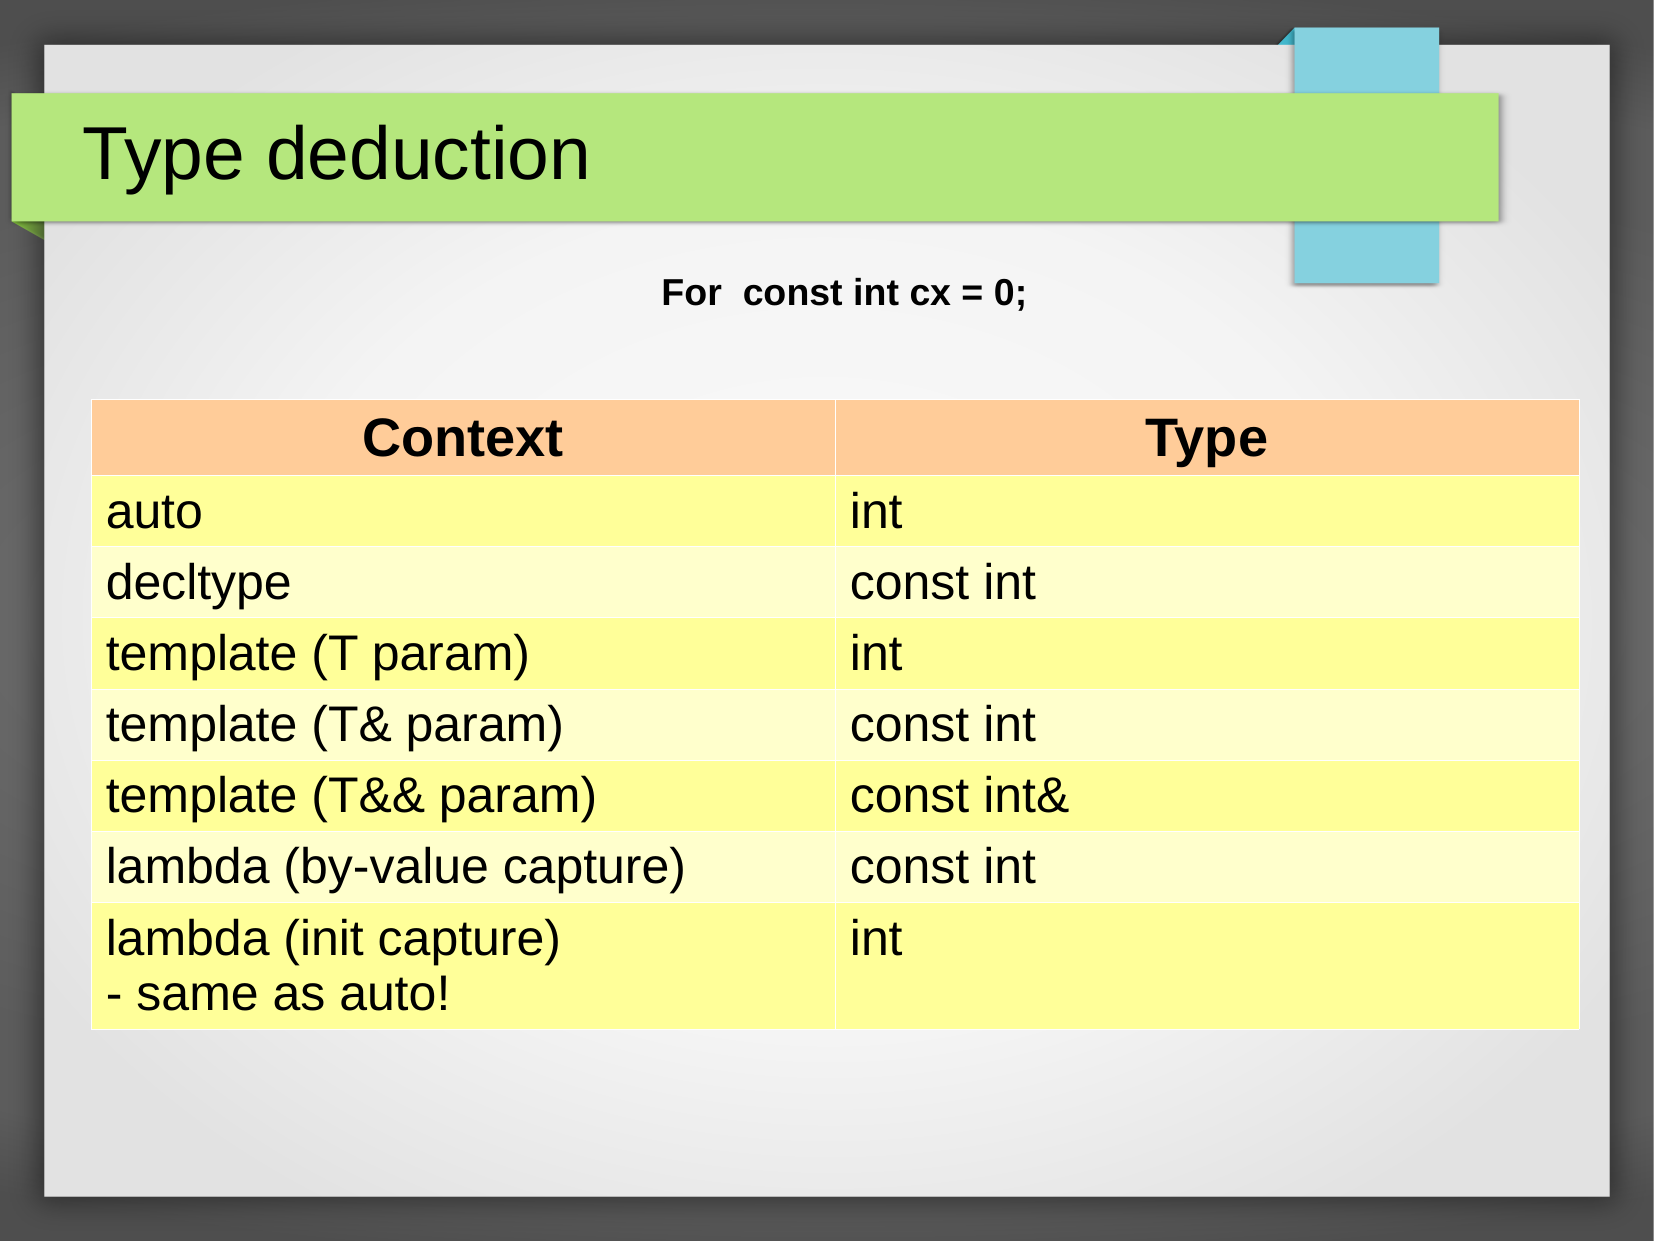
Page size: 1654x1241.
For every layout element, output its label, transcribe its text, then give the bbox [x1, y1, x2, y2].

table_cell lambda (by-value capture) [92, 832, 835, 902]
table_cell const int [836, 547, 1579, 617]
table_cell decltype [92, 547, 835, 617]
table_cell auto [92, 476, 835, 546]
table_cell const int& [836, 761, 1579, 831]
table_header Context [92, 400, 835, 475]
table_cell template (T& param) [92, 690, 835, 760]
table_header Type [836, 400, 1579, 475]
table_cell const int [836, 690, 1579, 760]
table_cell int [836, 903, 1579, 1029]
table_cell int [836, 476, 1579, 546]
picture [0, 0, 1654, 1241]
table_cell const int [836, 832, 1579, 902]
text_box For const int cx = 0; [490, 263, 1199, 321]
table_cell template (T&& param) [92, 761, 835, 831]
table_cell lambda (init capture) - same as auto! [92, 903, 835, 1029]
title Type deduction [82, 94, 1264, 213]
table_cell template (T param) [92, 618, 835, 689]
table_cell int [836, 618, 1579, 689]
